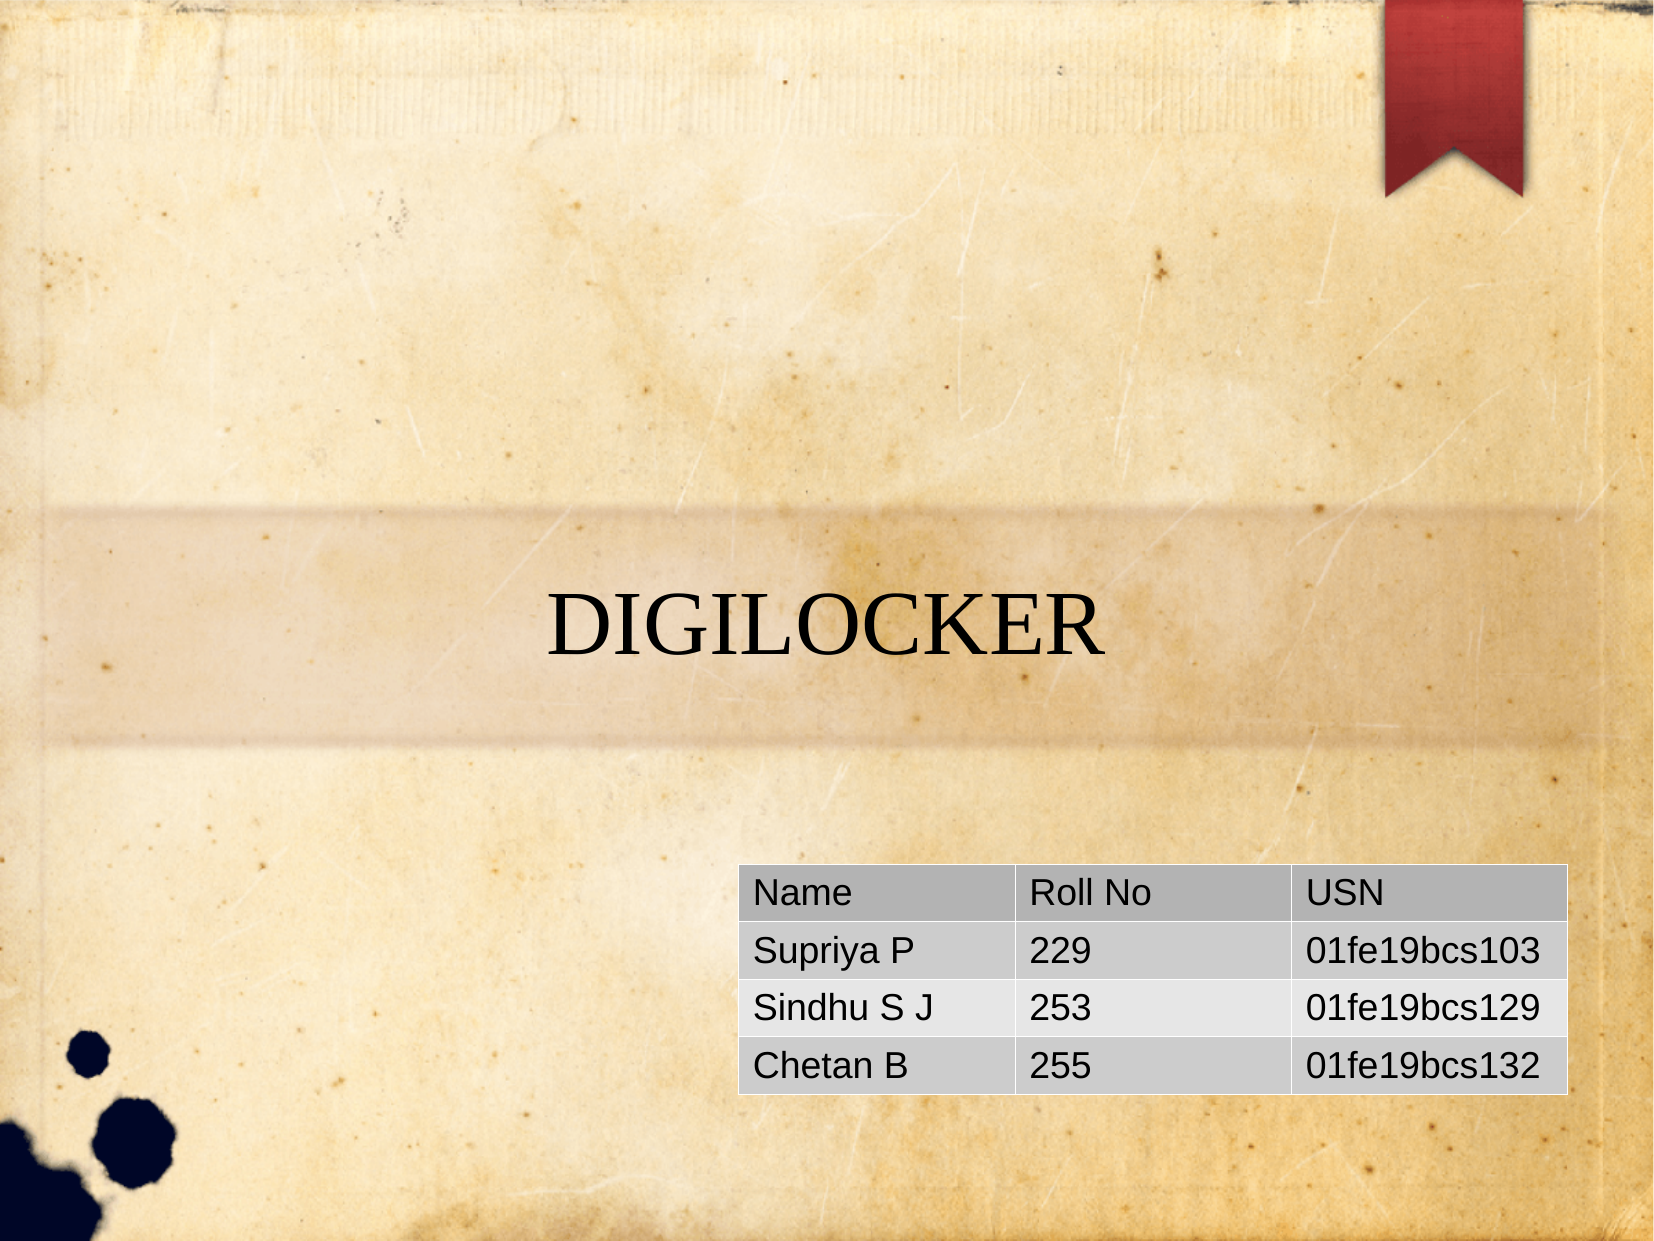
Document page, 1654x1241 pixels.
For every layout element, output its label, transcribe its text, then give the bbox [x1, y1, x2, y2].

table_cell 255 [1016, 1037, 1291, 1094]
table_cell 01fe19bcs103 [1292, 922, 1567, 979]
table_header Name [739, 865, 1015, 921]
table_header USN [1292, 865, 1567, 921]
table_cell 01fe19bcs129 [1292, 980, 1567, 1036]
picture [0, 0, 1654, 1241]
table_cell 01fe19bcs132 [1292, 1037, 1567, 1094]
table_header Roll No [1016, 865, 1291, 921]
table_cell Supriya P [739, 922, 1015, 979]
table_cell 229 [1016, 922, 1291, 979]
table_cell Sindhu S J [739, 980, 1015, 1036]
table_cell Chetan B [739, 1037, 1015, 1094]
title DIGILOCKER [82, 519, 1571, 727]
table_cell 253 [1016, 980, 1291, 1036]
